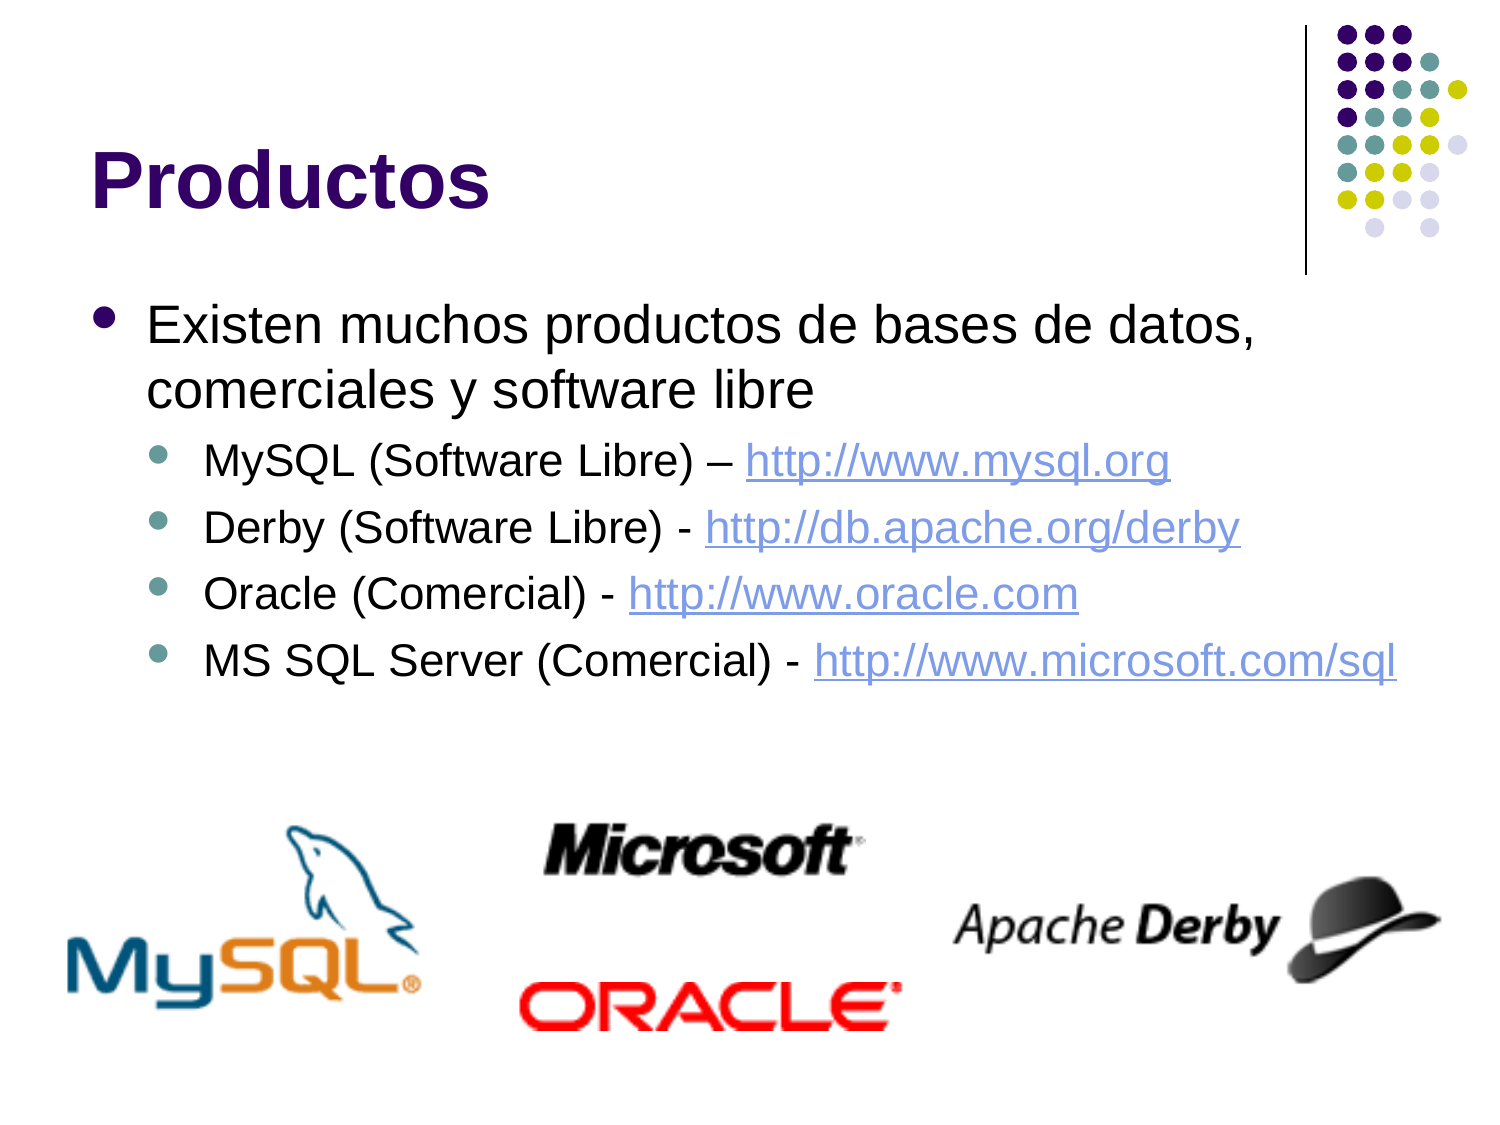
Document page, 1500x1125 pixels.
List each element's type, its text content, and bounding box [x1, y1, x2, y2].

title Productos [74, 20, 1313, 233]
picture [66, 824, 424, 1016]
picture [519, 796, 866, 904]
picture [518, 982, 905, 1031]
list Existen muchos productos de bases de datos, comerciales y software libre MySQL (Software Libre) – http://www.mysql.org Derby (Software Libre) - http://db.apache.org/derby Oracle (Comercial) - http://www.oracle.com MS SQL Server (Comercial) - http://www.microsoft.com/sql [75, 281, 1426, 862]
picture [924, 845, 1469, 1009]
